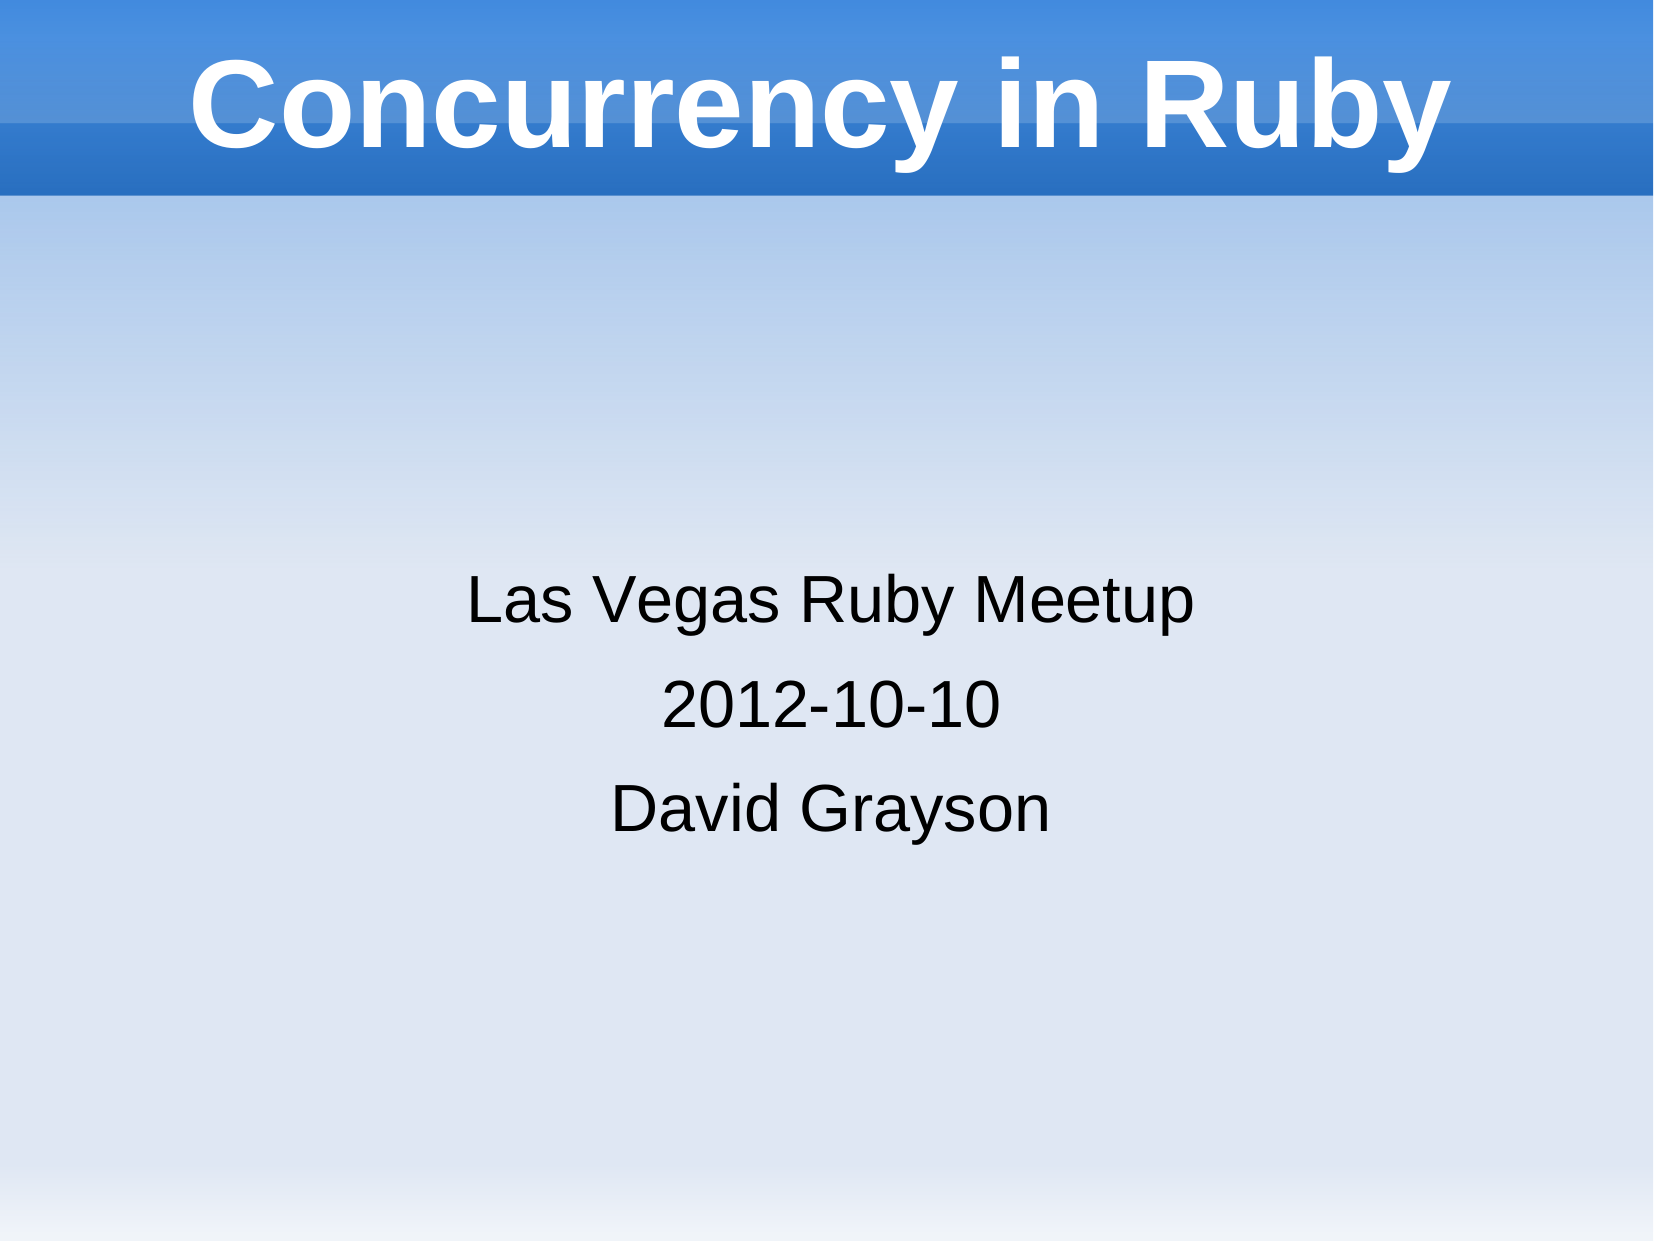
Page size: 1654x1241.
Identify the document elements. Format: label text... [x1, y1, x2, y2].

list Las Vegas Ruby Meetup 2012-10-10 David Grayson [87, 562, 1576, 863]
title Concurrency in Ruby [76, 0, 1565, 208]
picture [0, 0, 1654, 1241]
